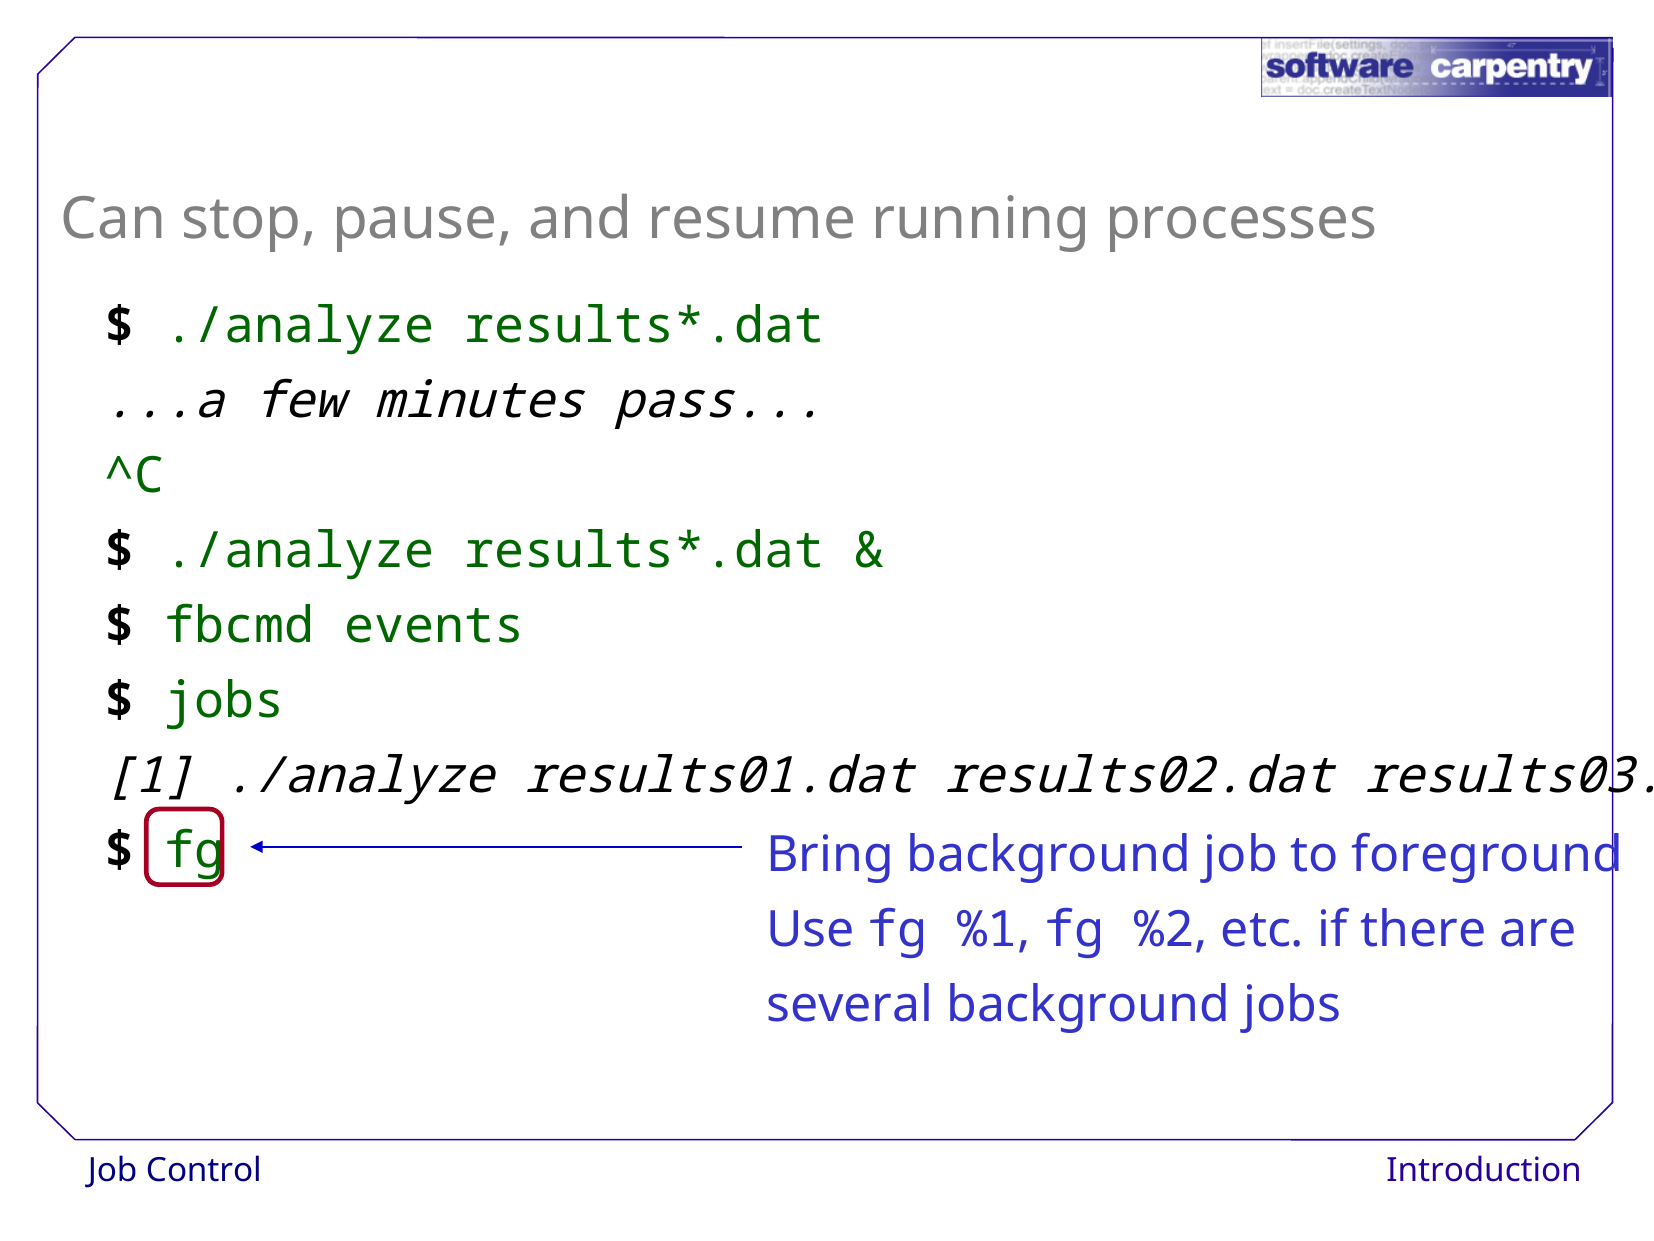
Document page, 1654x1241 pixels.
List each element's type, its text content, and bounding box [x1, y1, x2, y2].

text_box $ ./analyze results*.dat ...a few minutes pass... ^C $ ./analyze results*.dat & $ fbcmd events $ jobs [1] ./analyze results01.dat results02.dat results03.dat $ fg [89, 270, 1512, 1065]
text_box Can stop, pause, and resume running processes [45, 138, 1543, 259]
picture [1261, 39, 1613, 97]
text_box Bring background job to foreground Use fg %1, fg %2, etc. if there are several background jobs [751, 799, 1631, 1037]
